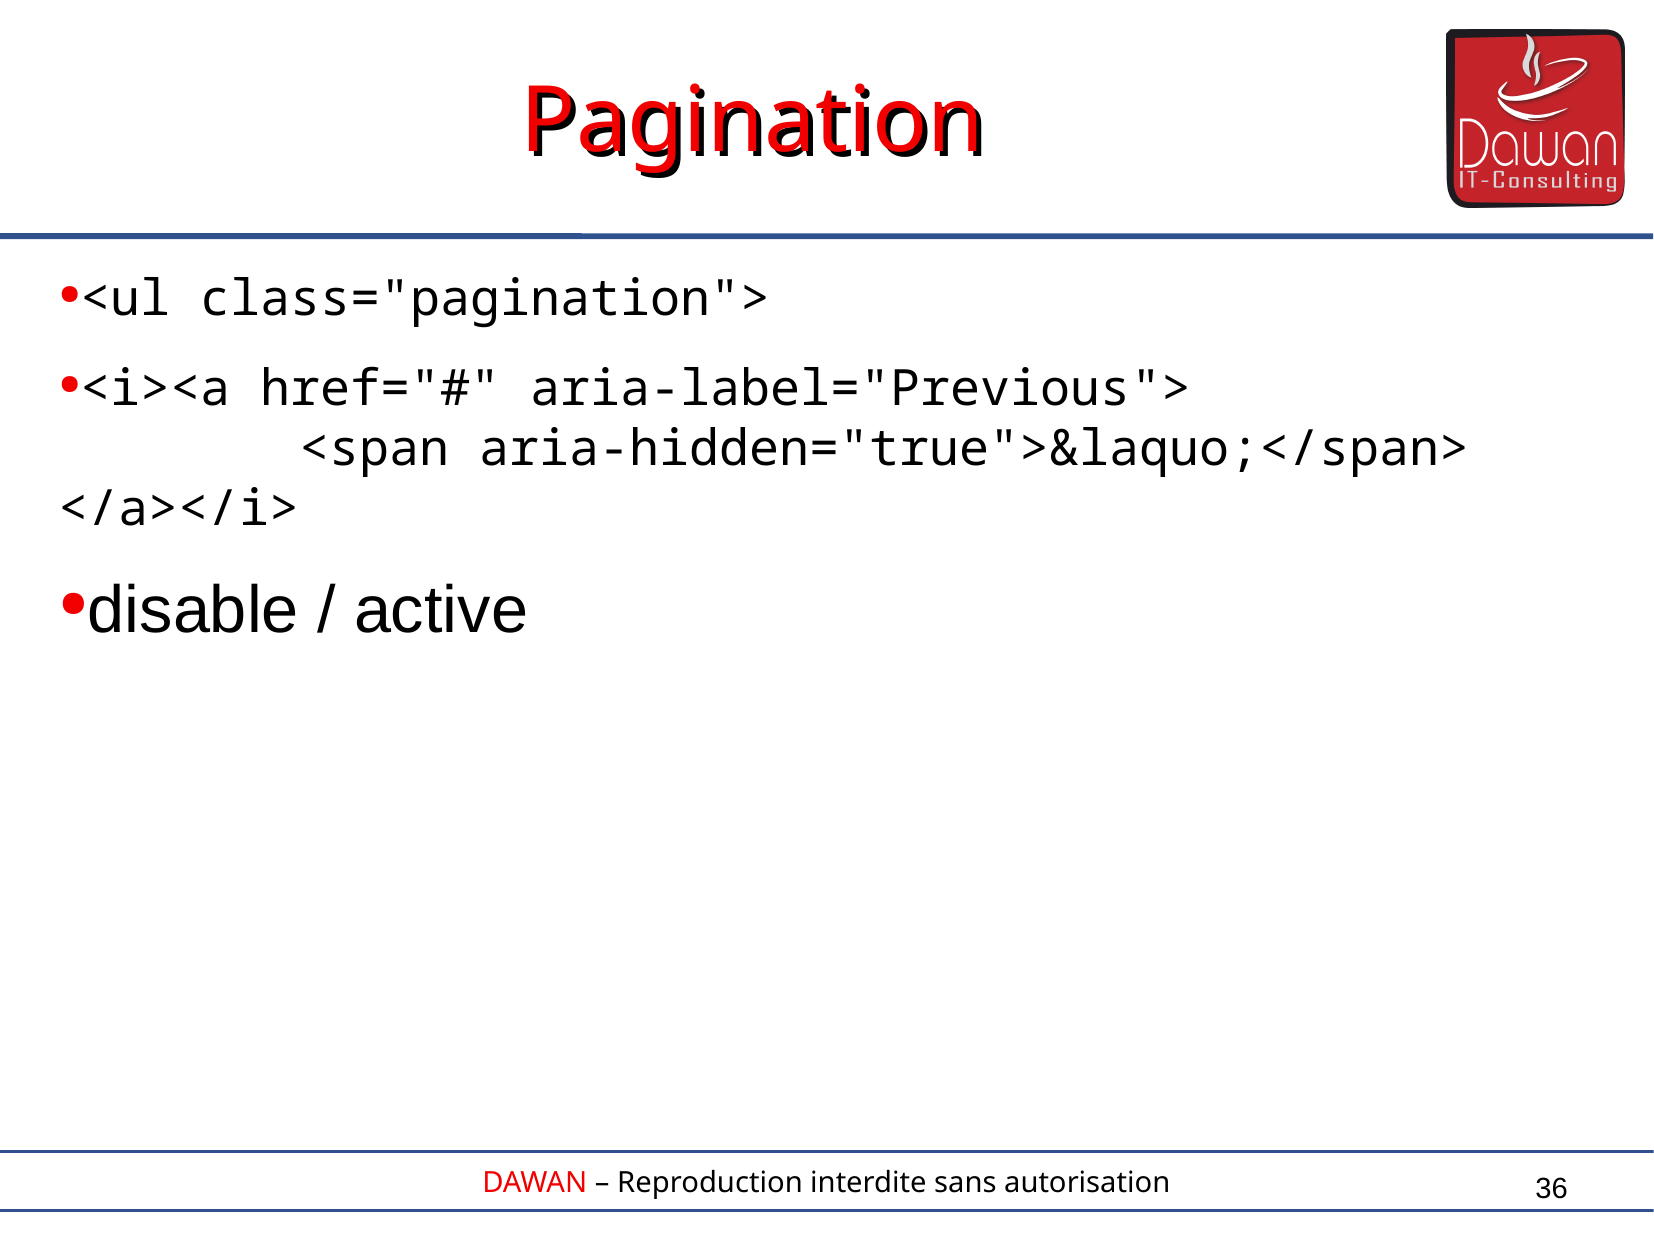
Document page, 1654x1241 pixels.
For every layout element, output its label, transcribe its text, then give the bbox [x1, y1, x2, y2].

title Pagination [59, 24, 1447, 206]
text_box [1535, 1169, 1595, 1234]
list <ul class="pagination"> <i><a href="#" aria-label="Previous"> <span aria-hidden="true">&laquo;</span> </a></i> disable / active [59, 265, 1595, 1094]
